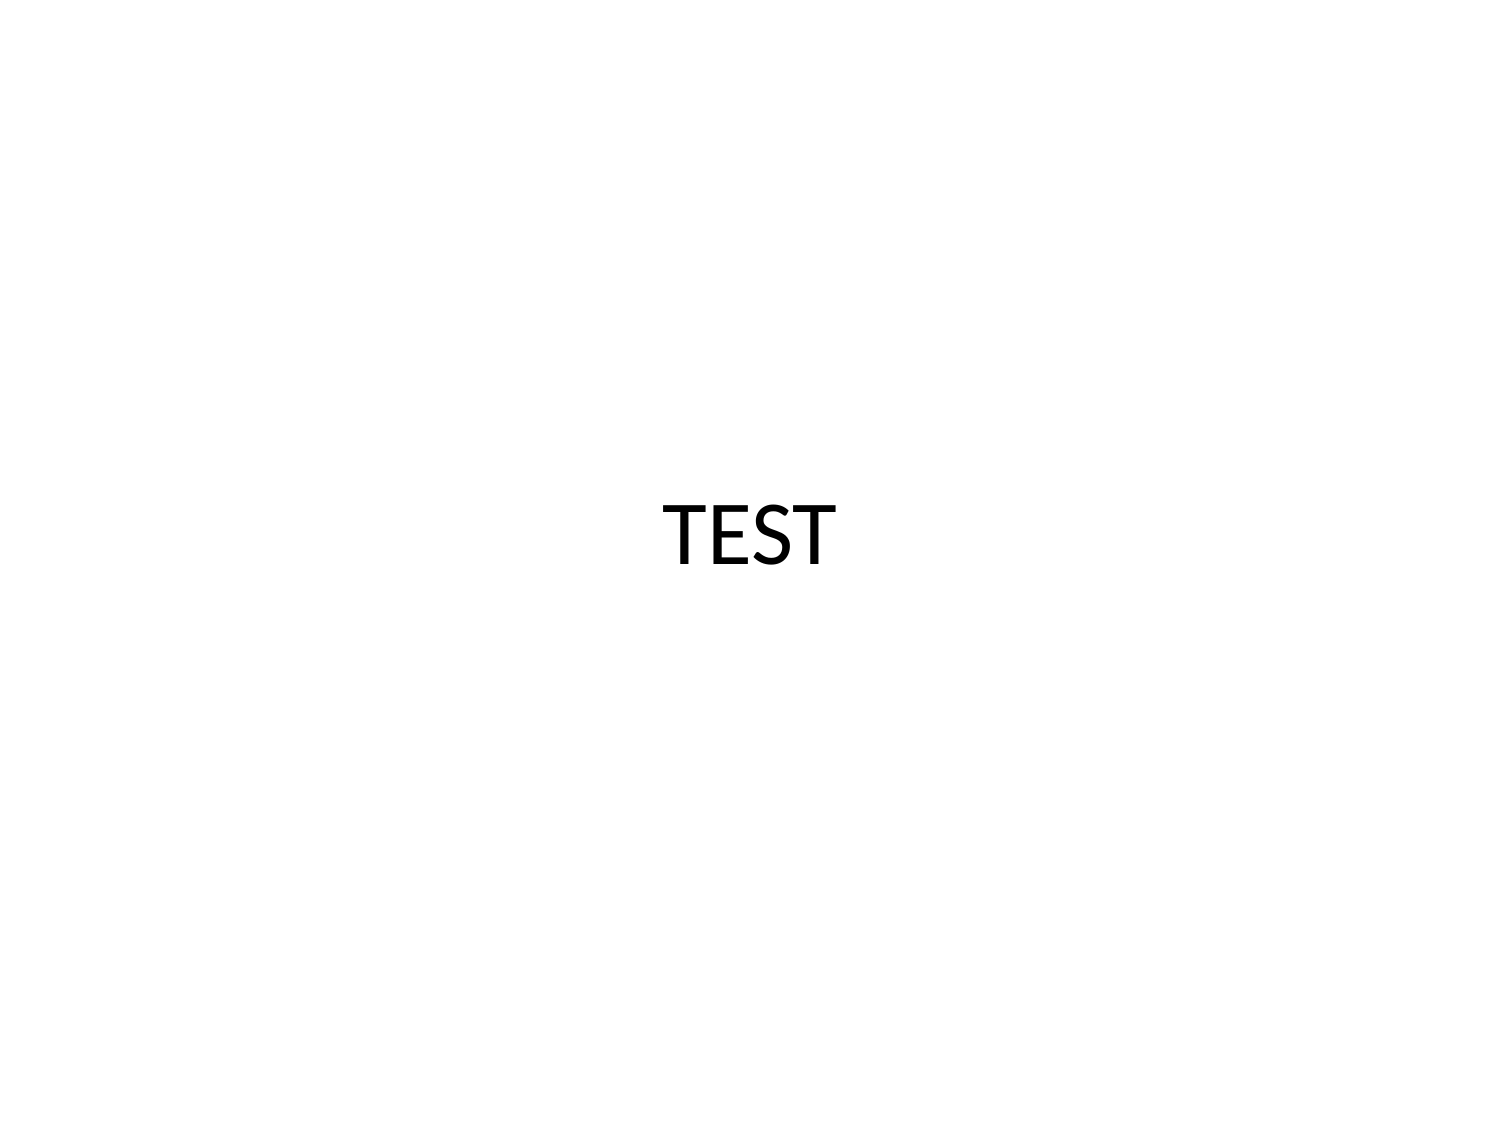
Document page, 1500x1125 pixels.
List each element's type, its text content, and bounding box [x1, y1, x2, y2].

title TEST [75, 434, 1426, 622]
